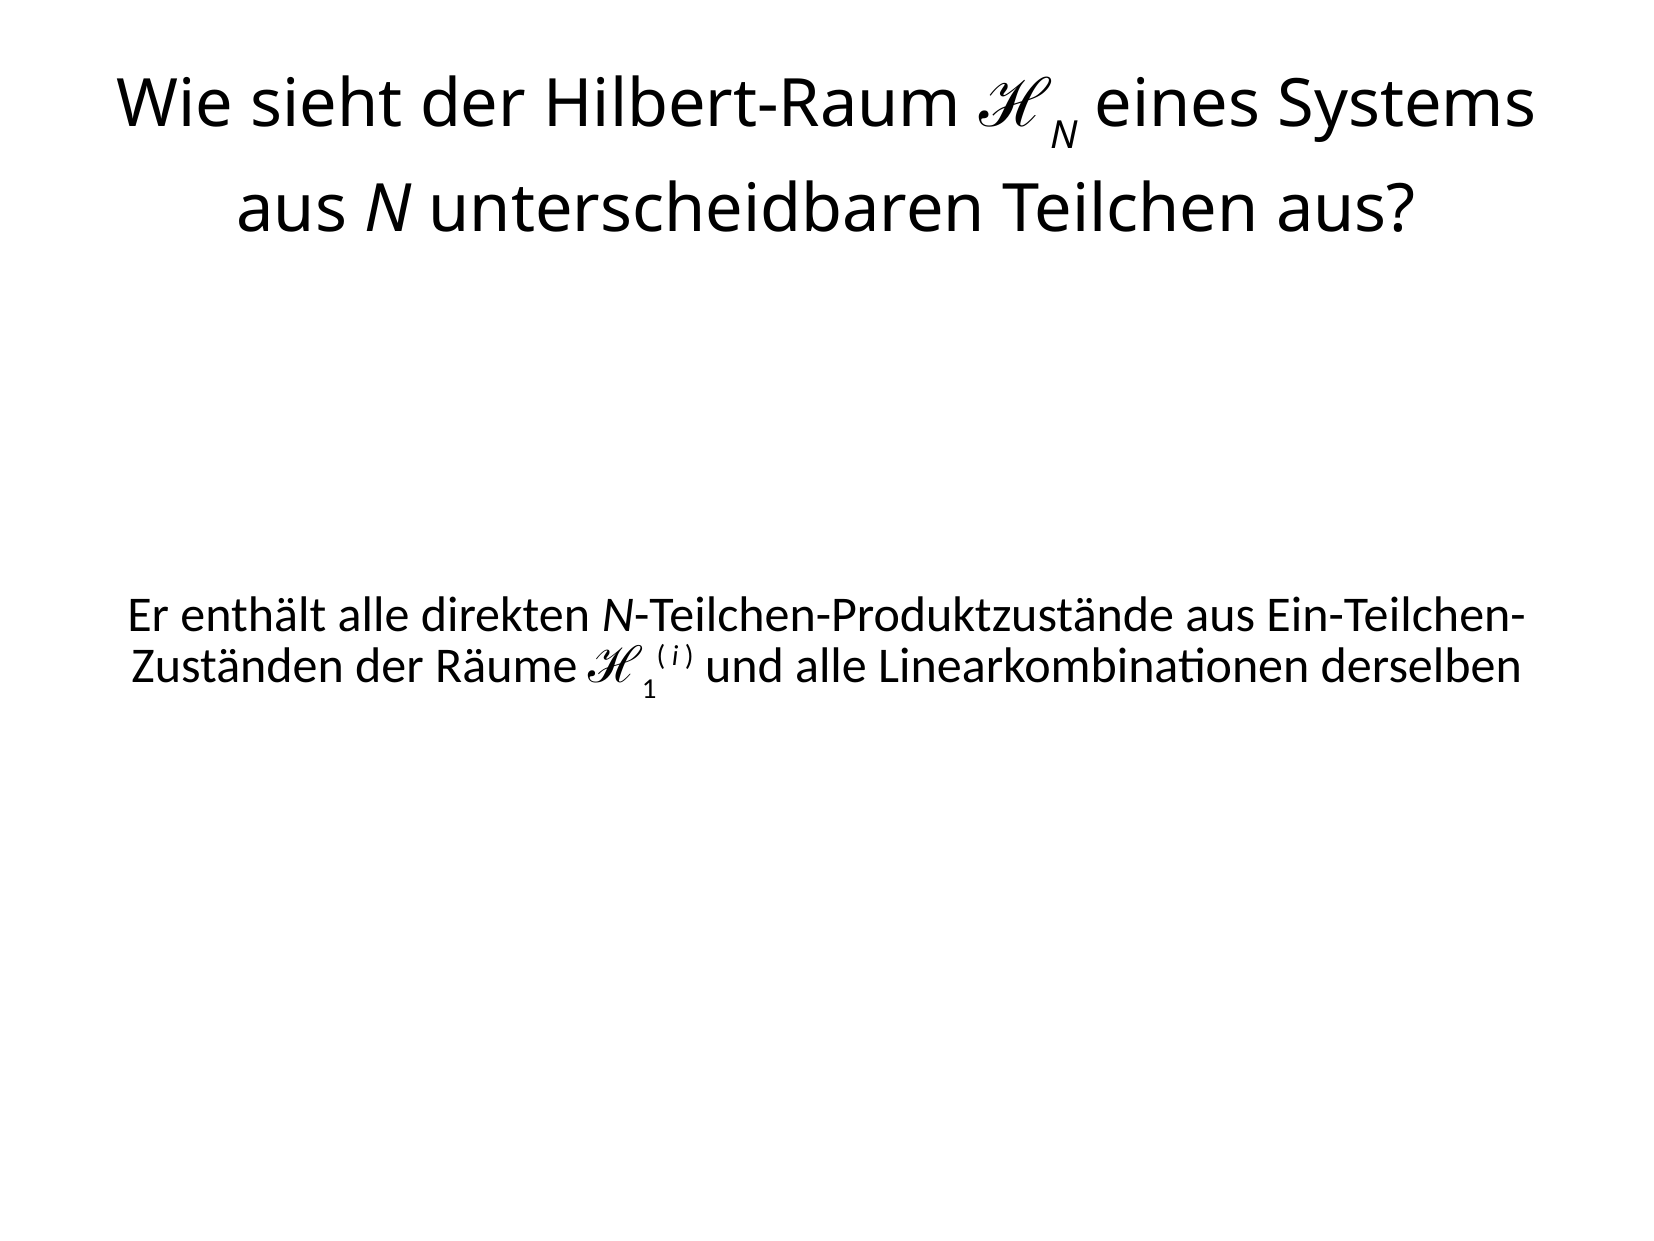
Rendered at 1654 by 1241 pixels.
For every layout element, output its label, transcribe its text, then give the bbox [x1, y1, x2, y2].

subtitle Er enthält alle direkten N-Teilchen-Produktzustände aus Ein-Teilchen-Zuständen der Räume ℋ1( i ) und alle Linearkombinationen derselben [82, 290, 1571, 1010]
title Wie sieht der Hilbert-Raum ℋN eines Systems aus N unterscheidbaren Teilchen aus? [82, 49, 1571, 257]
